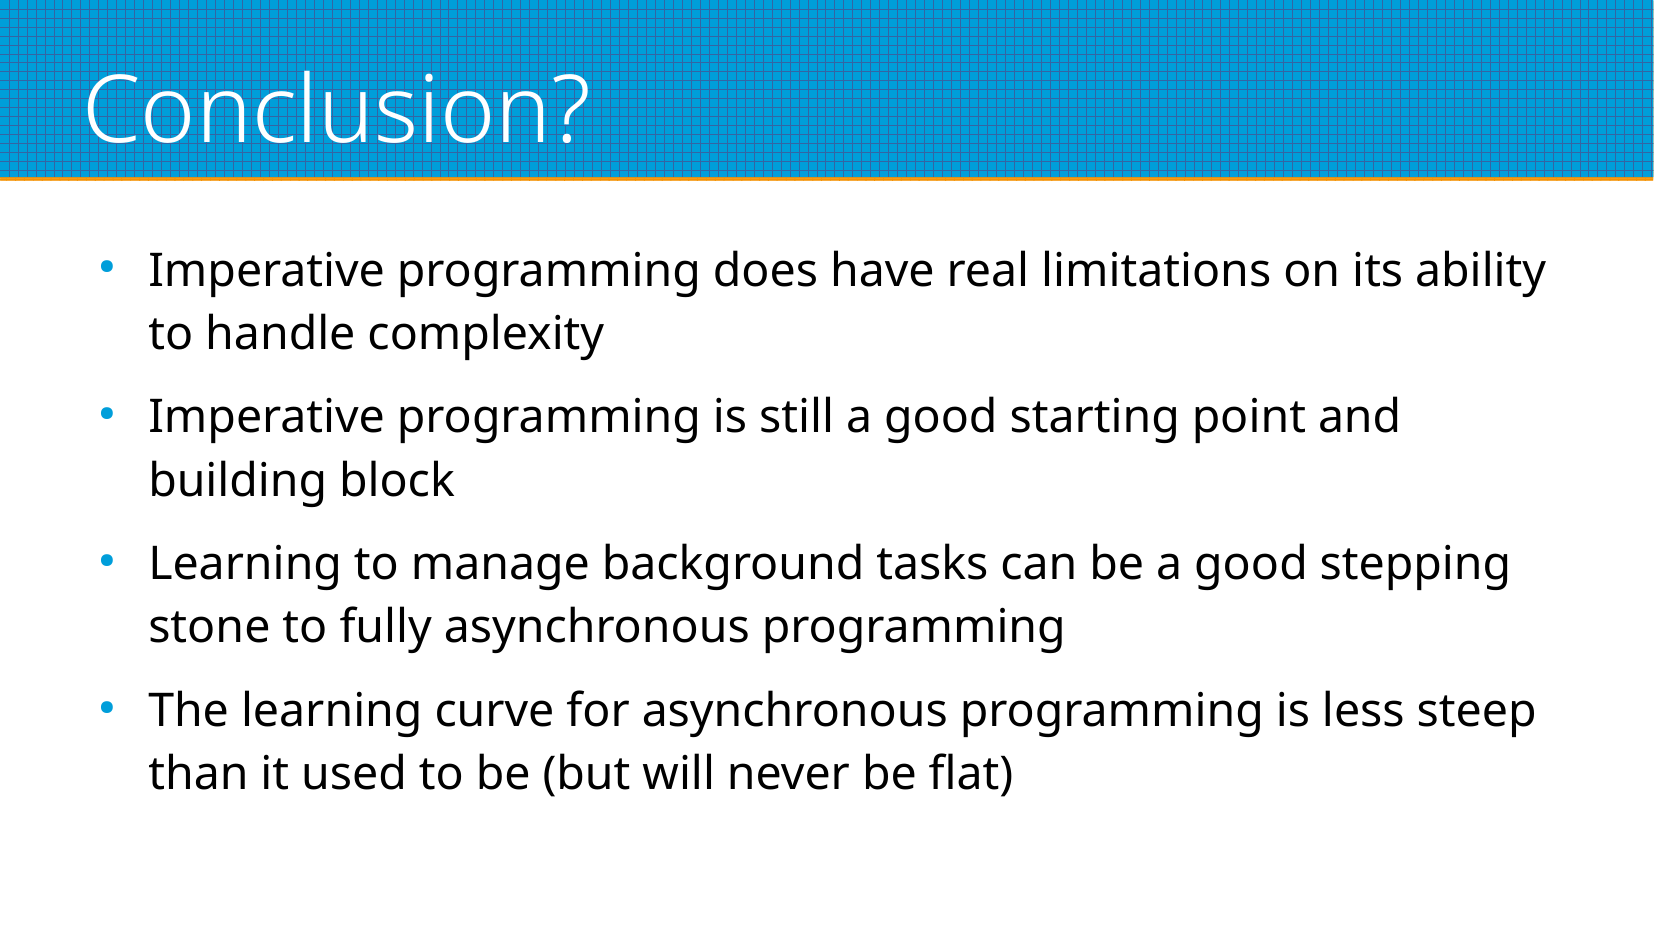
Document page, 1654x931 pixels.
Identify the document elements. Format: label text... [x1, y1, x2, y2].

title Conclusion? [82, 14, 1571, 171]
list Imperative programming does have real limitations on its ability to handle complexity Imperative programming is still a good starting point and building block Learning to manage background tasks can be a good stepping stone to fully asynchronous programming The learning curve for asynchronous programming is less steep than it used to be (but will never be flat) [82, 236, 1563, 811]
